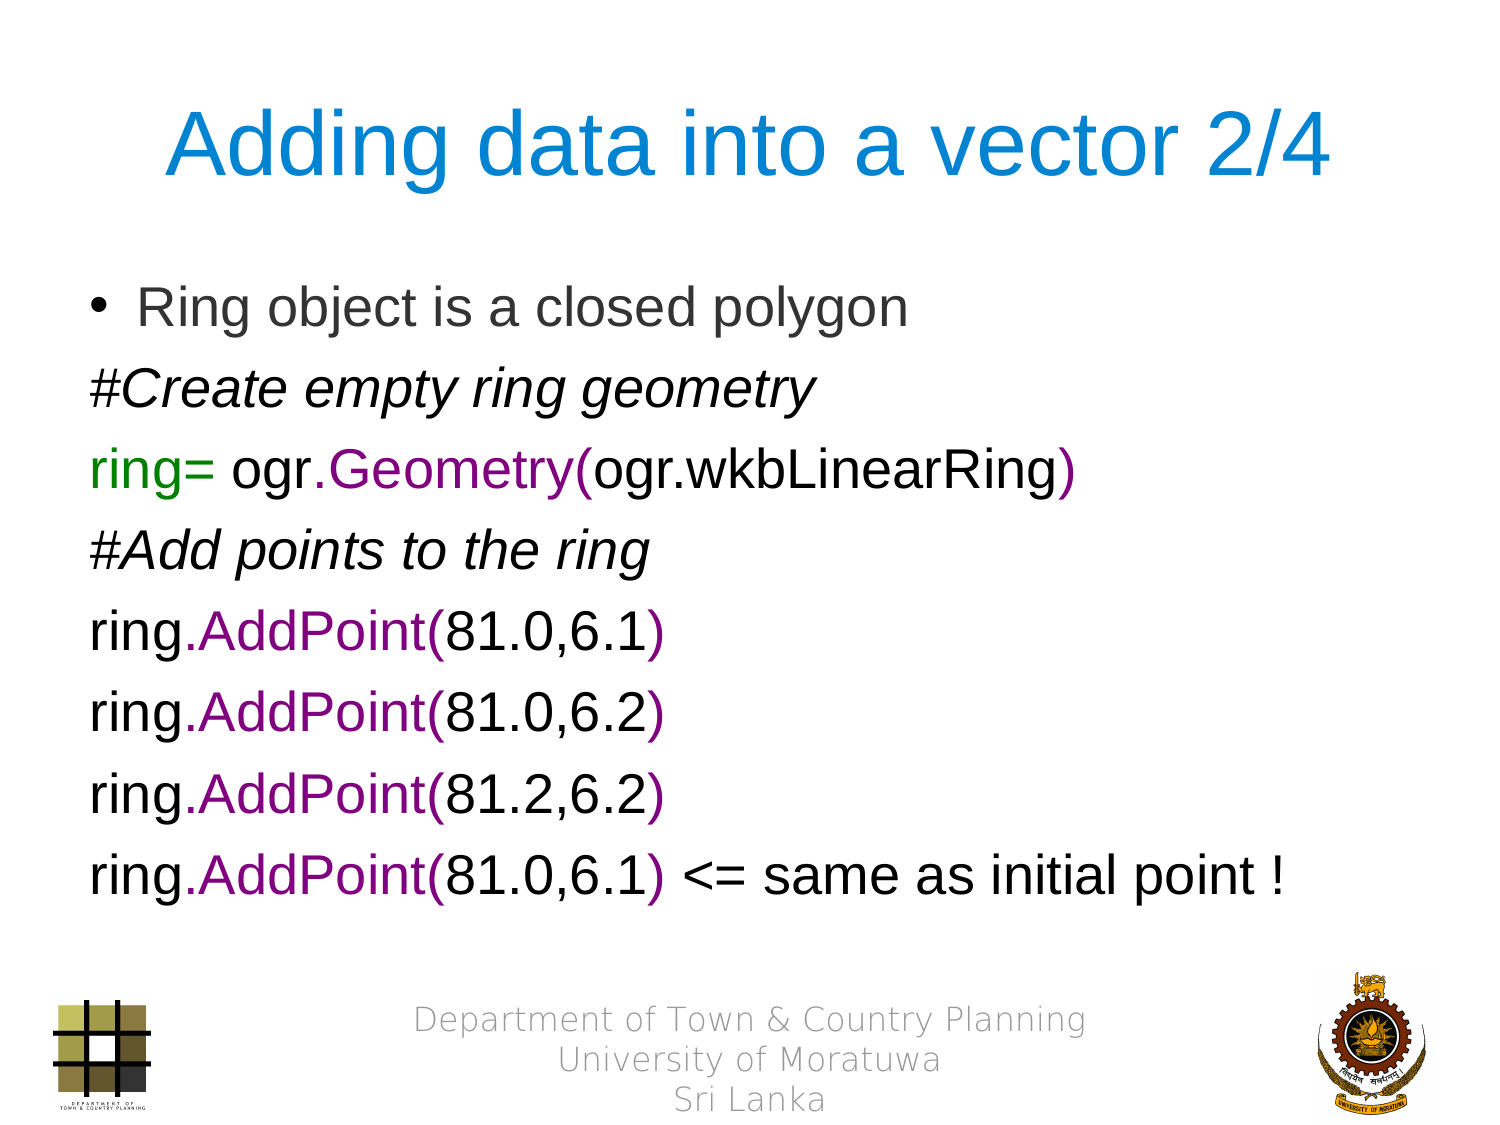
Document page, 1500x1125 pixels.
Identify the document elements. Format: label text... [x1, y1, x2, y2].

list Ring object is a closed polygon #Create empty ring geometry ring= ogr.Geometry(ogr.wkbLinearRing) #Add points to the ring ring.AddPoint(81.0,6.1) ring.AddPoint(81.0,6.2) ring.AddPoint(81.2,6.2) ring.AddPoint(81.0,6.1) <= same as initial point ! [75, 262, 1426, 916]
title Adding data into a vector 2/4 [75, 45, 1426, 233]
picture [53, 1000, 151, 1110]
picture [1312, 966, 1435, 1125]
